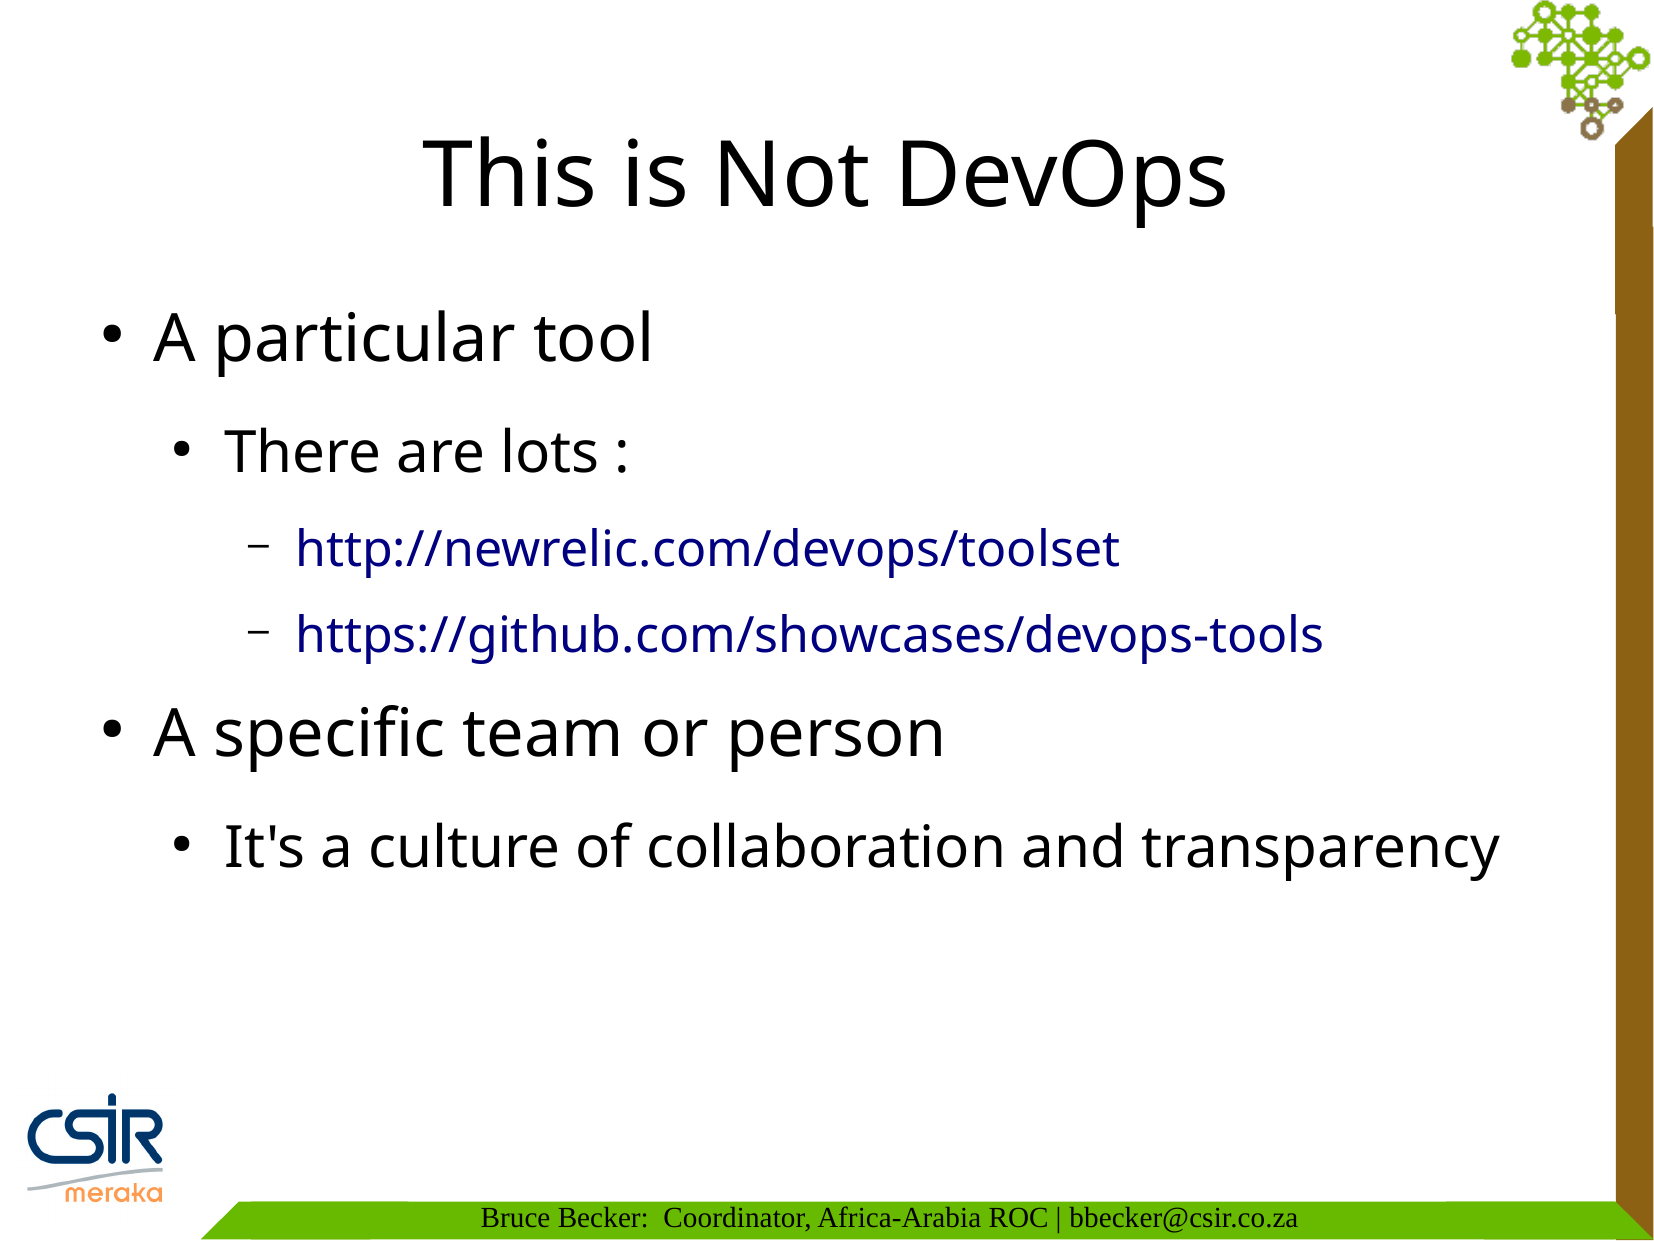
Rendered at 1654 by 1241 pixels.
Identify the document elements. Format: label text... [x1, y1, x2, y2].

picture [1503, 0, 1654, 144]
list A particular tool There are lots : http://newrelic.com/devops/toolset https://github.com/showcases/devops-tools A specific team or person It's a culture of collaboration and transparency [82, 290, 1571, 1010]
picture [12, 1074, 178, 1225]
title This is Not DevOps [82, 67, 1571, 275]
